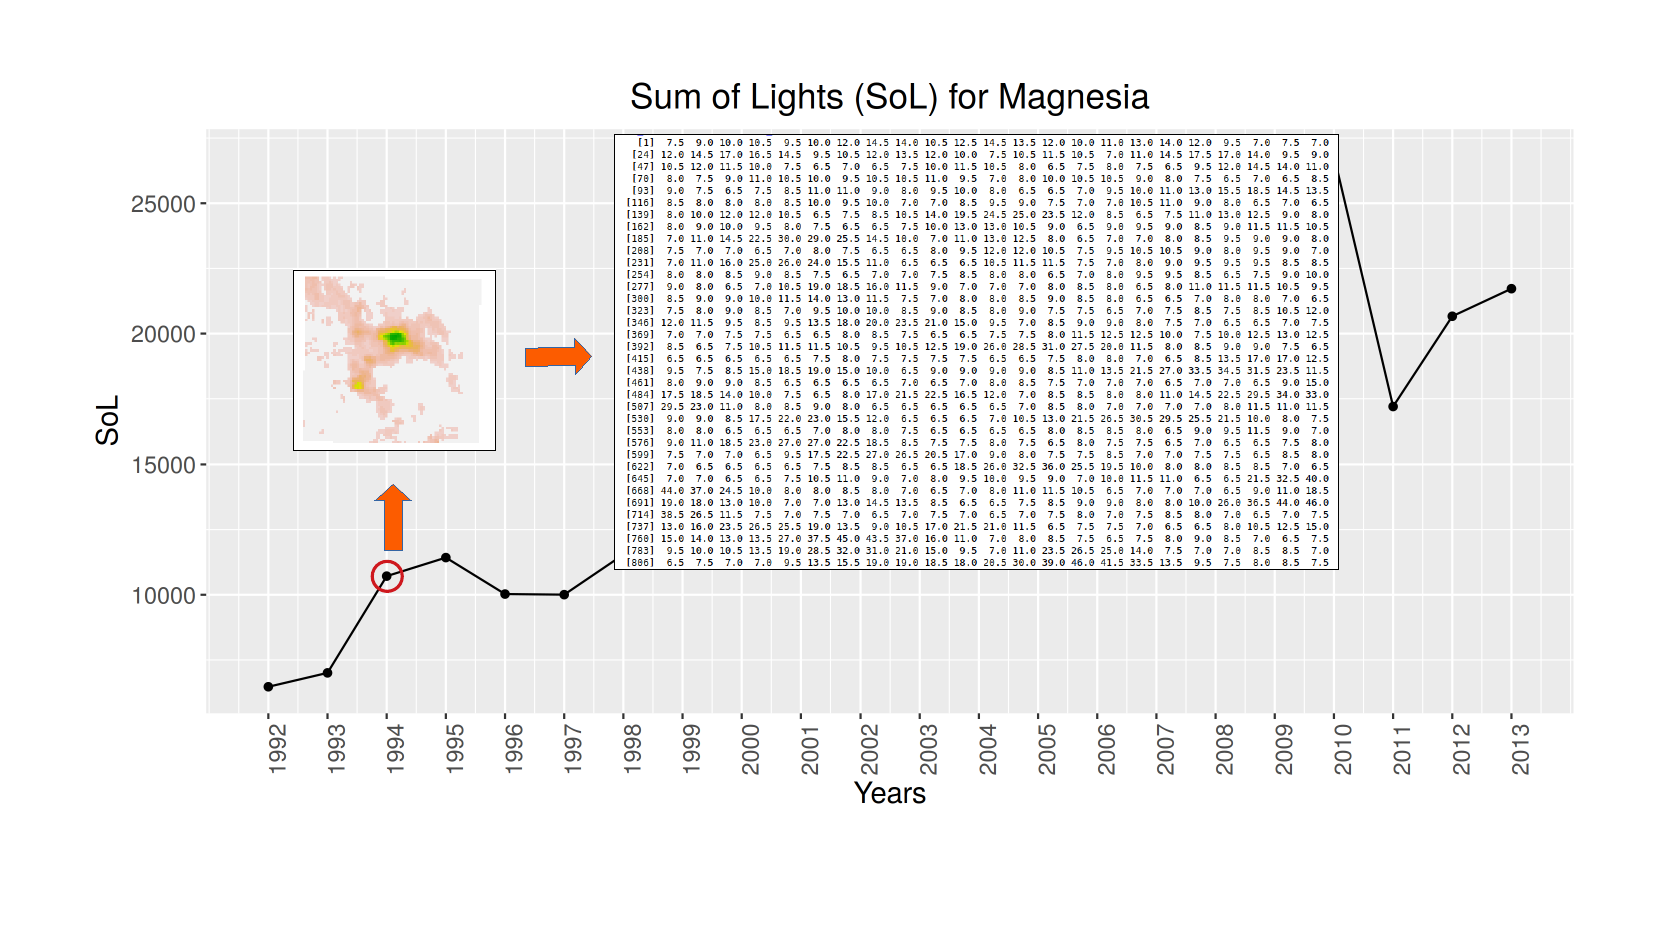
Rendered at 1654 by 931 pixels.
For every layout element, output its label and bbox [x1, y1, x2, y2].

picture [84, 71, 1585, 822]
text_box [525, 338, 592, 375]
text_box [374, 484, 412, 551]
